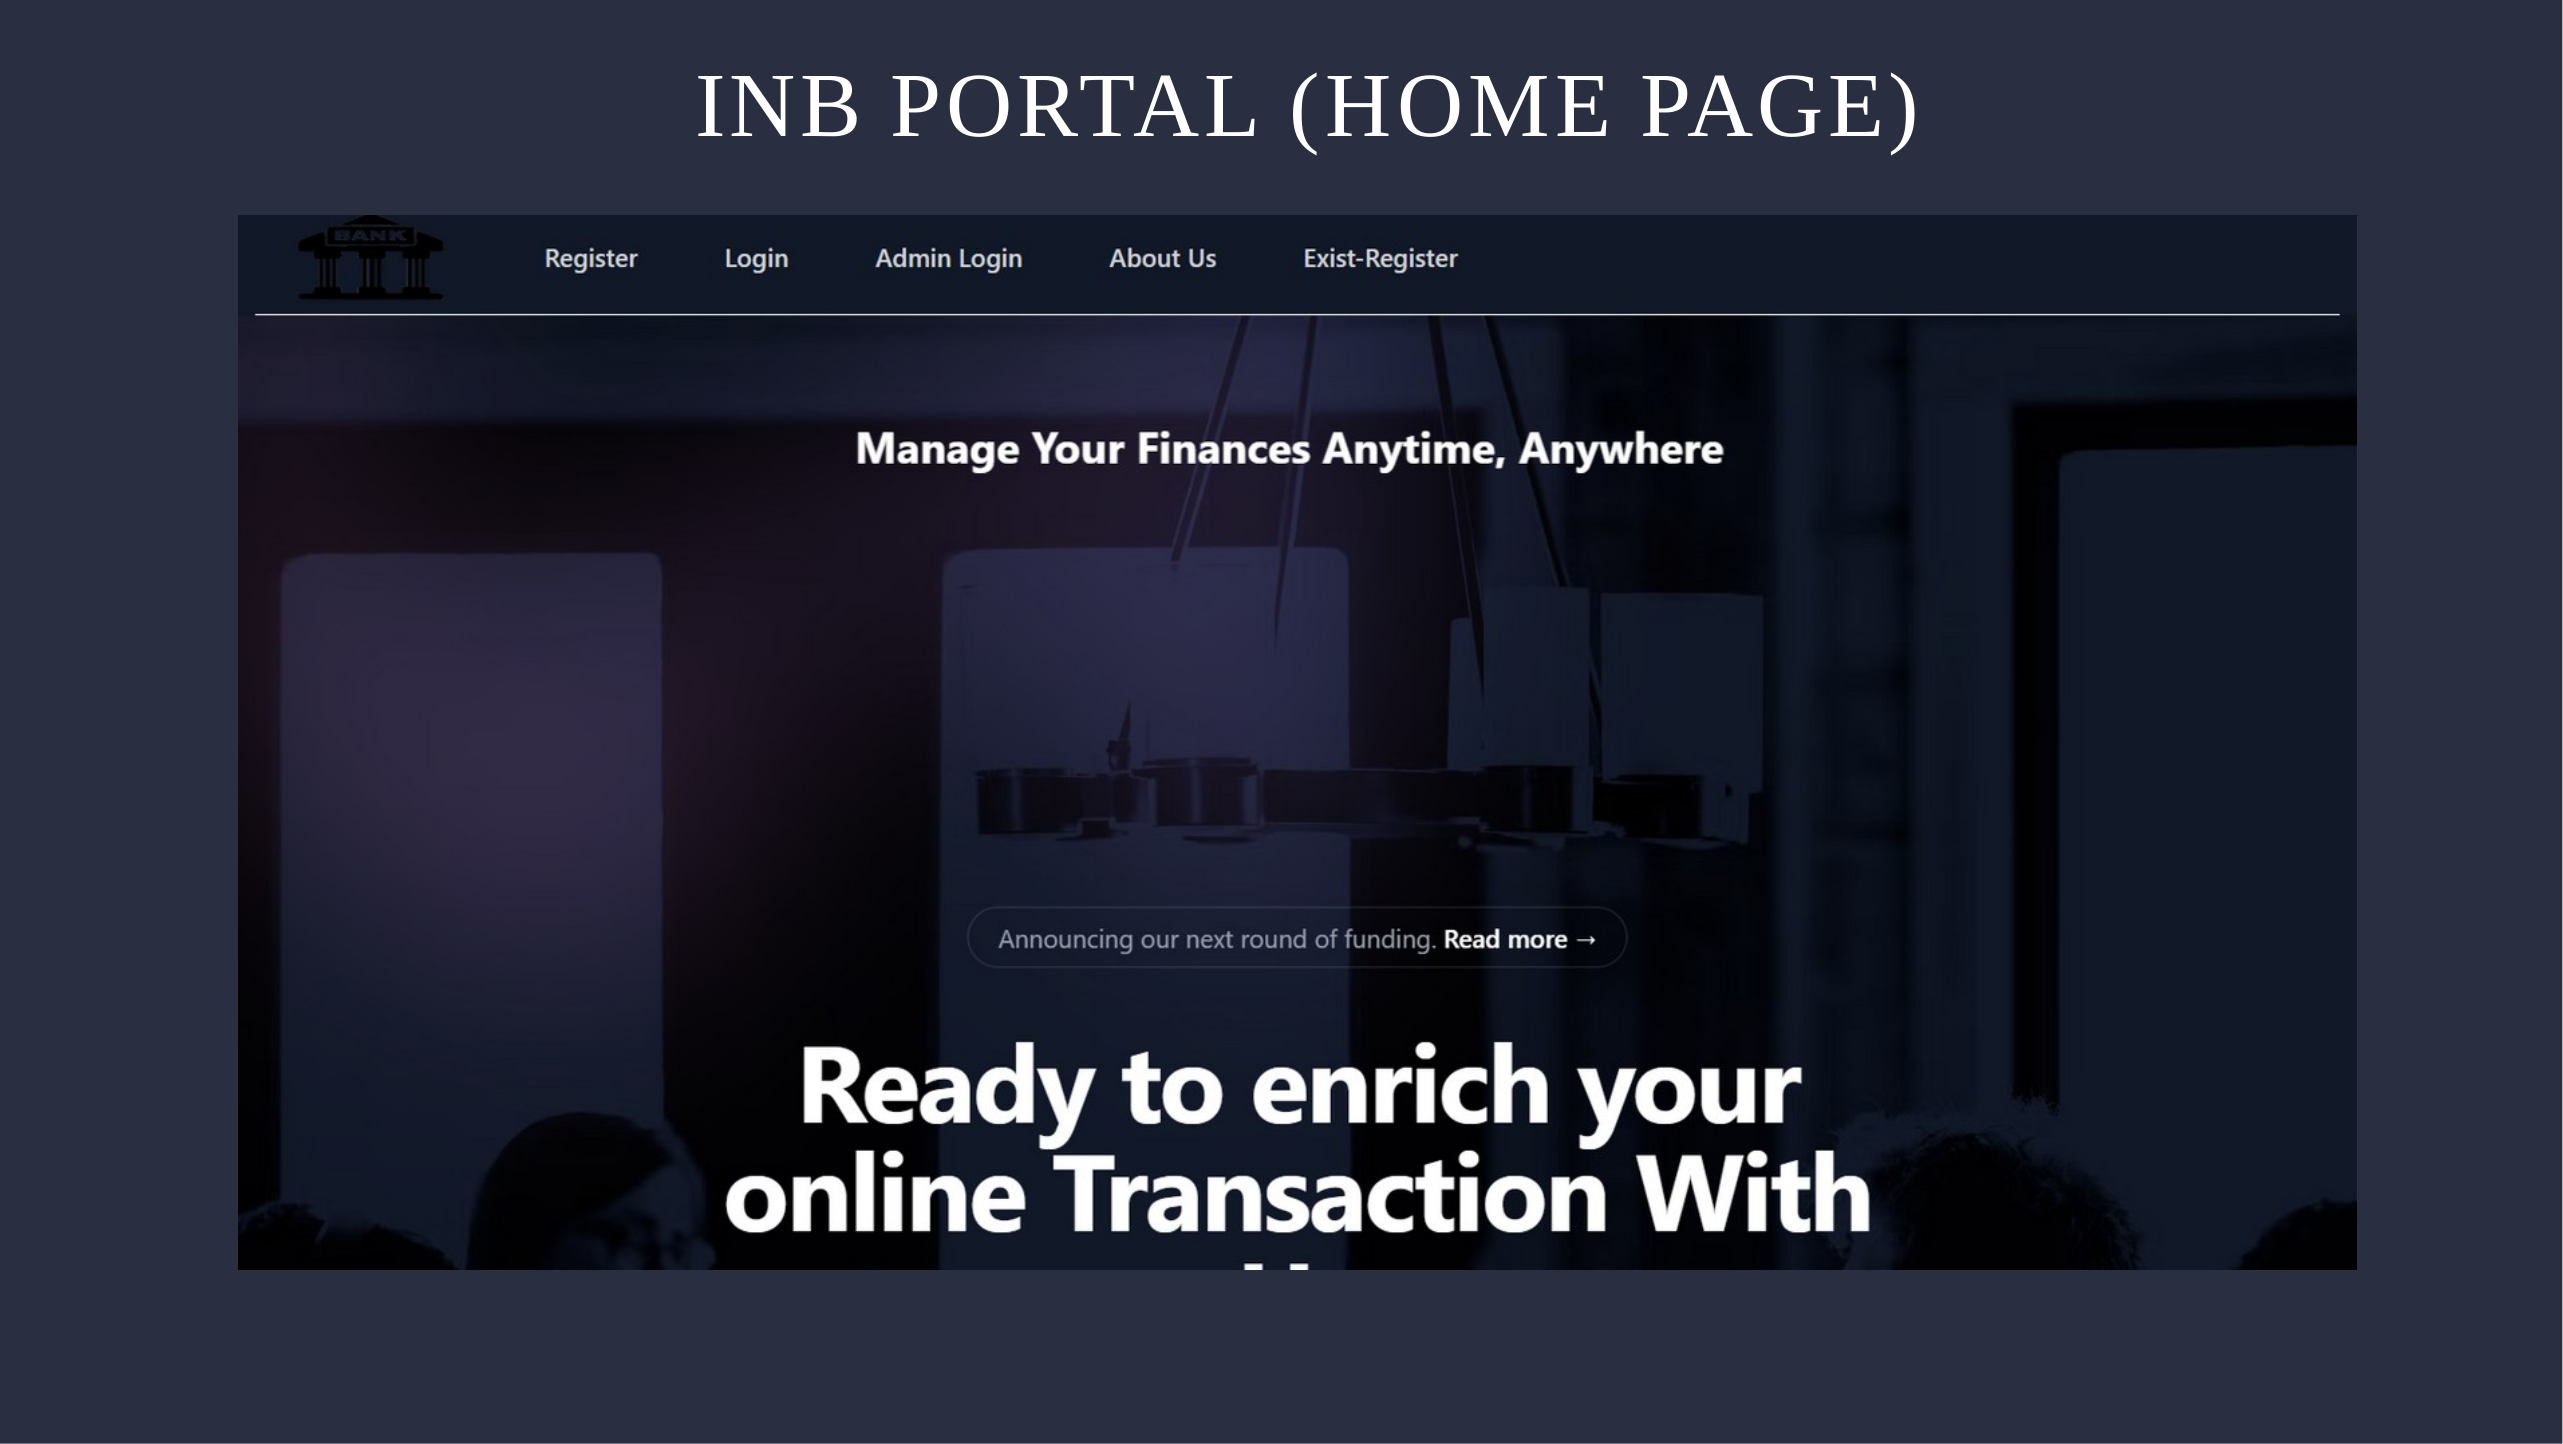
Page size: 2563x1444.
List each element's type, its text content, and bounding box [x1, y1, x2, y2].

picture [238, 215, 2357, 1270]
title INB PORTAL (HOME PAGE) [475, 24, 2087, 286]
